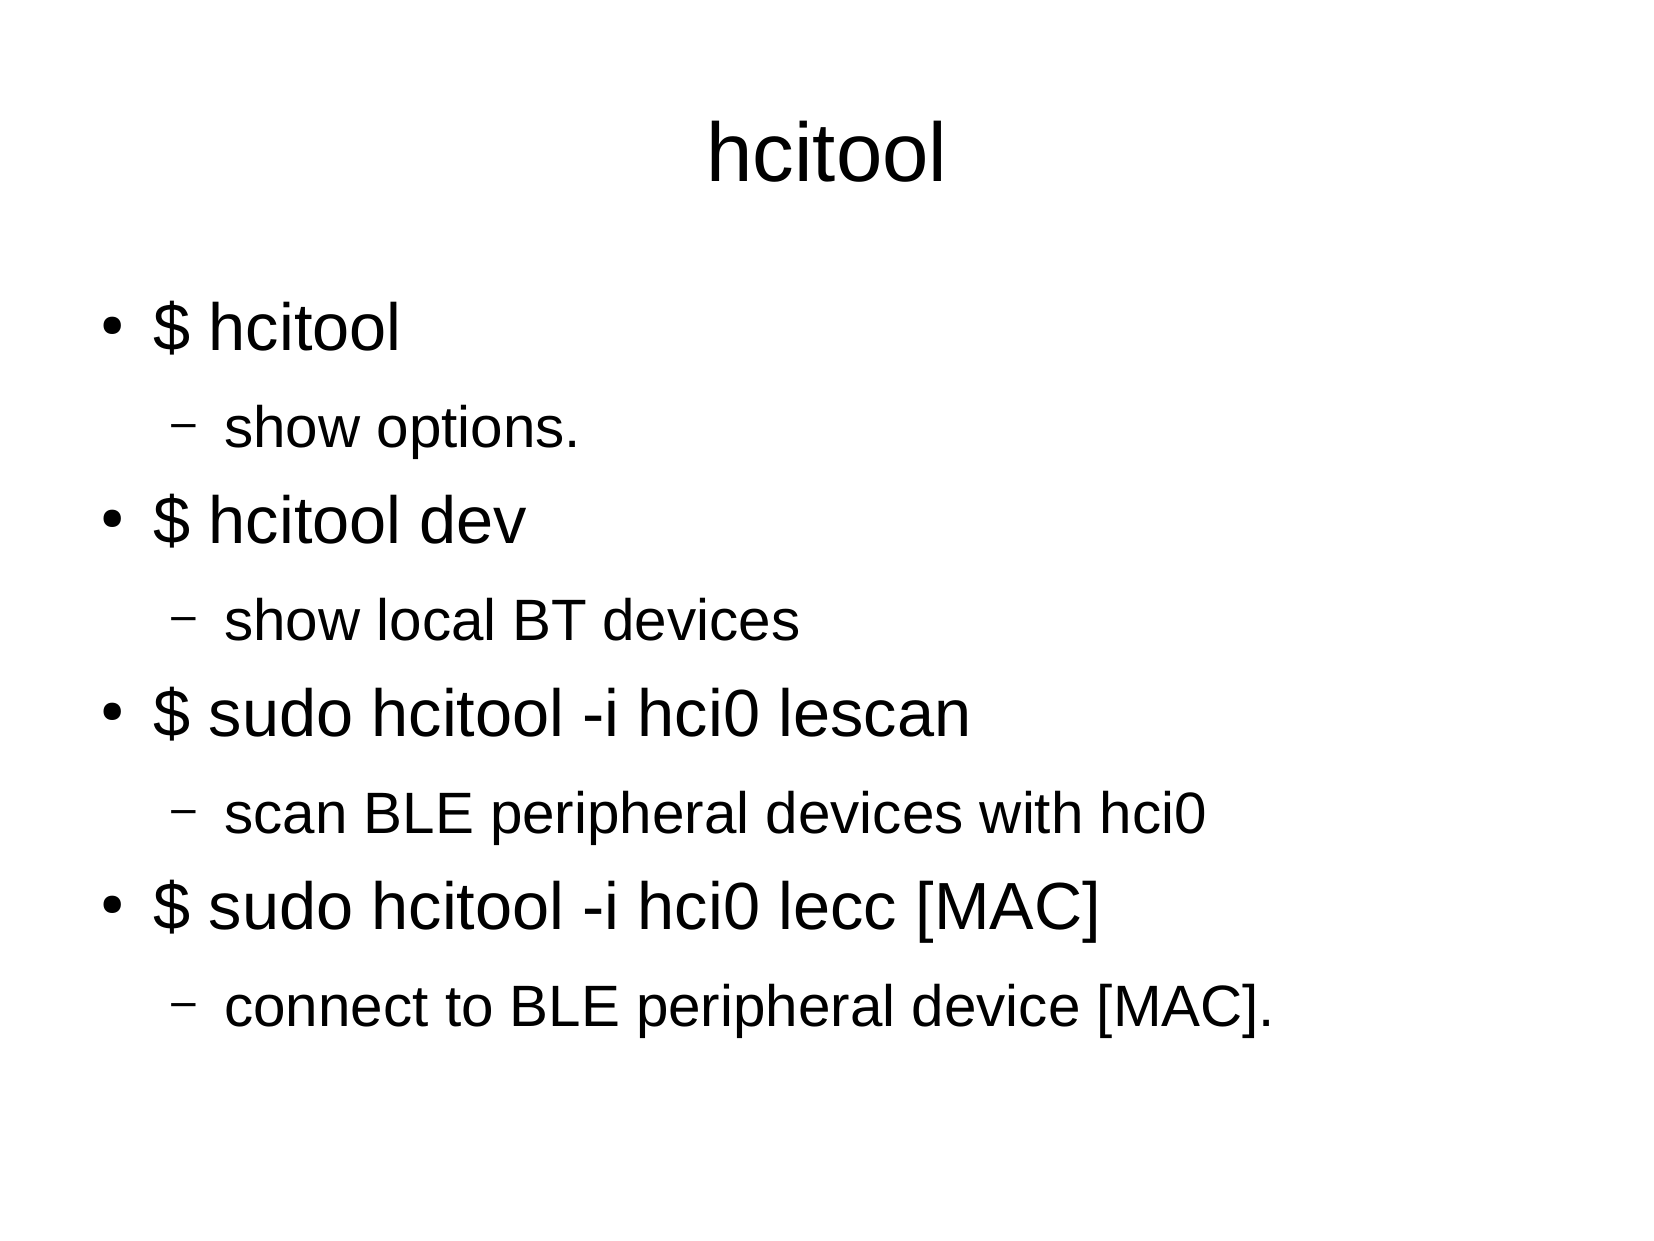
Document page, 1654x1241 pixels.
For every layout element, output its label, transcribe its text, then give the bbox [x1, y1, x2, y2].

title hcitool [82, 49, 1571, 257]
list $ hcitool show options. $ hcitool dev show local BT devices $ sudo hcitool -i hci0 lescan scan BLE peripheral devices with hci0 $ sudo hcitool -i hci0 lecc [MAC] connect to BLE peripheral device [MAC]. [82, 290, 1538, 1158]
